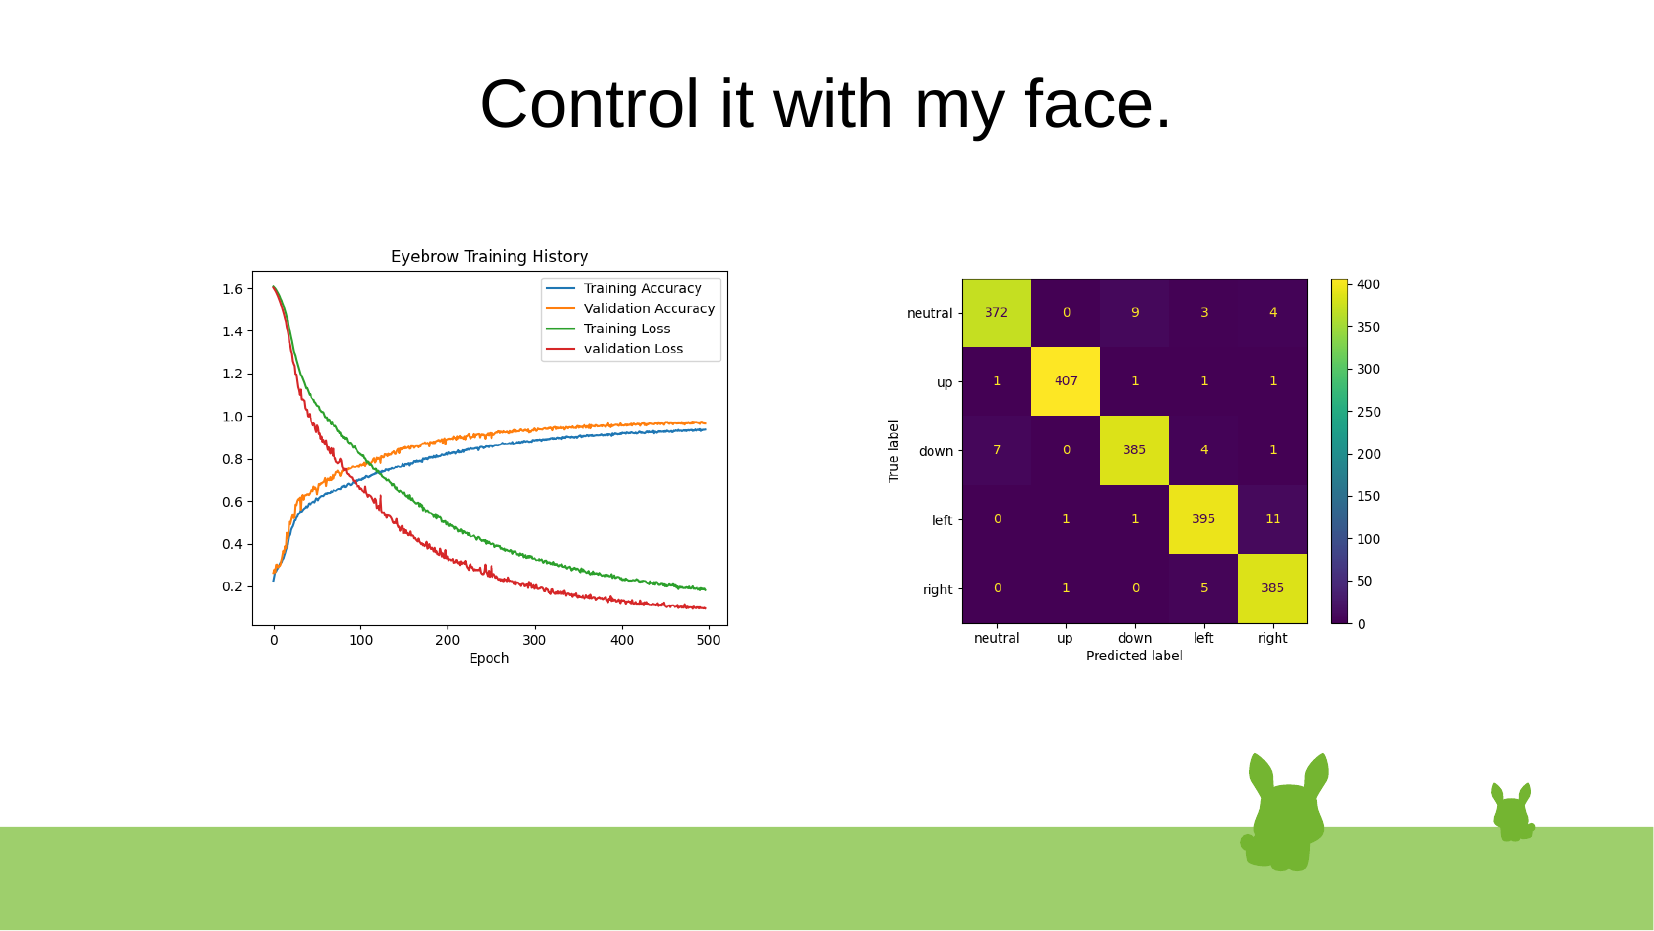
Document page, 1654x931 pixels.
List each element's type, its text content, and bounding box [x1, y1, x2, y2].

picture [862, 224, 1459, 672]
picture [175, 215, 788, 676]
title Control it with my face. [88, 29, 1565, 178]
